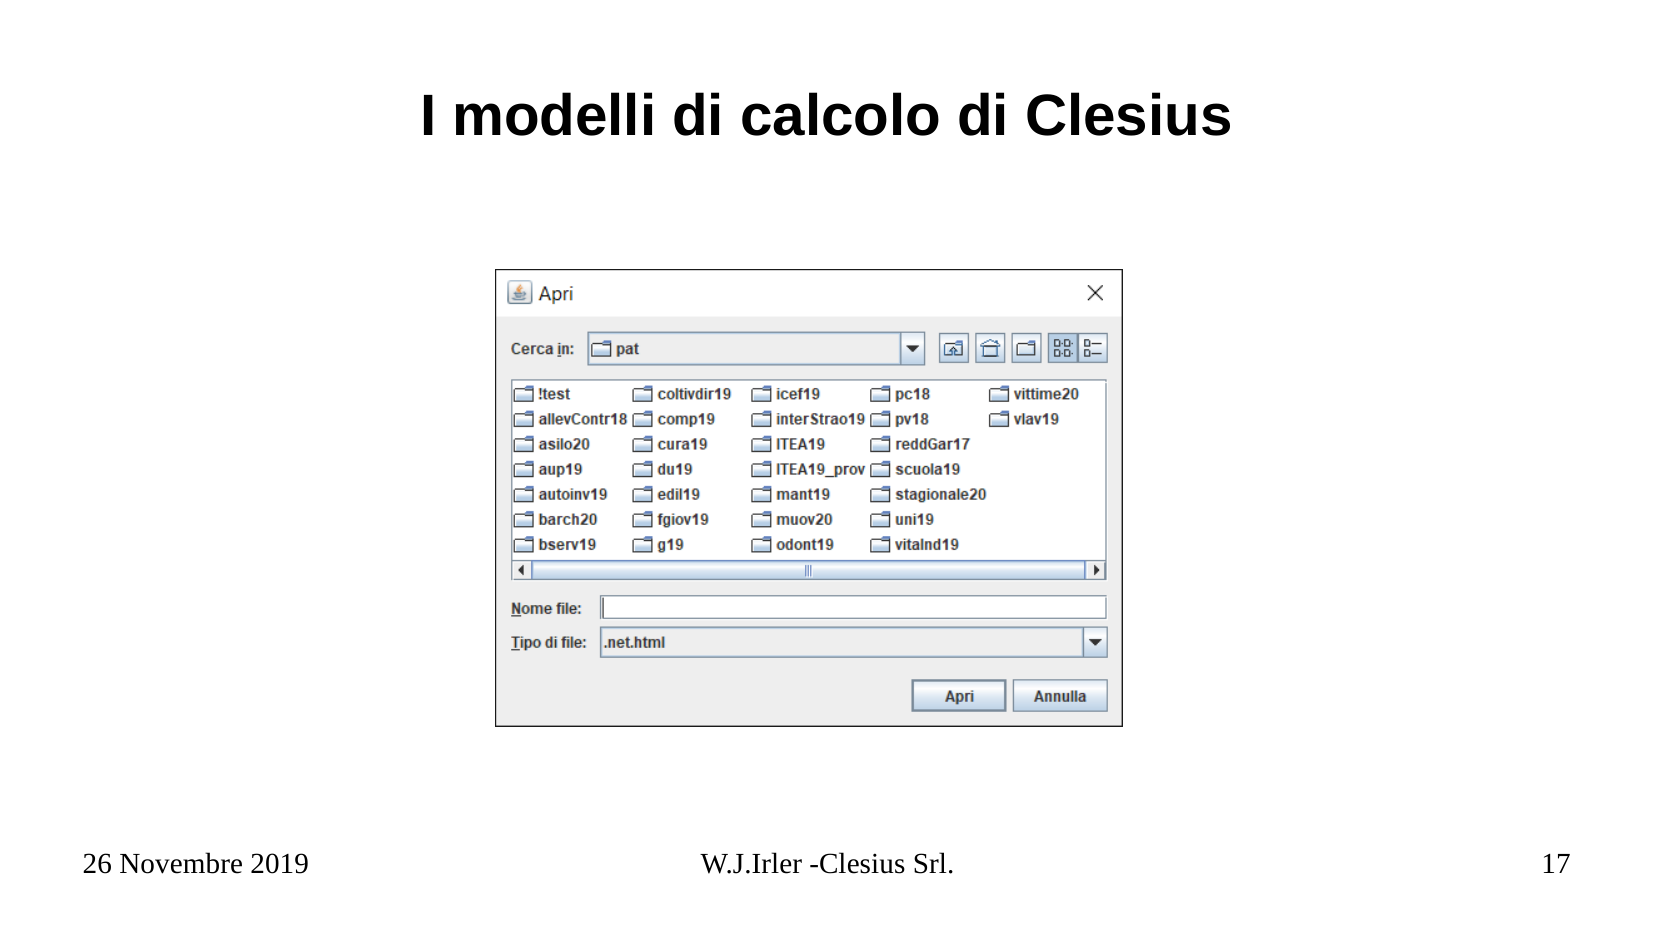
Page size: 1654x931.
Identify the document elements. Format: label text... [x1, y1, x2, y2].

title I modelli di calcolo di Clesius [82, 37, 1571, 193]
picture [495, 269, 1123, 727]
